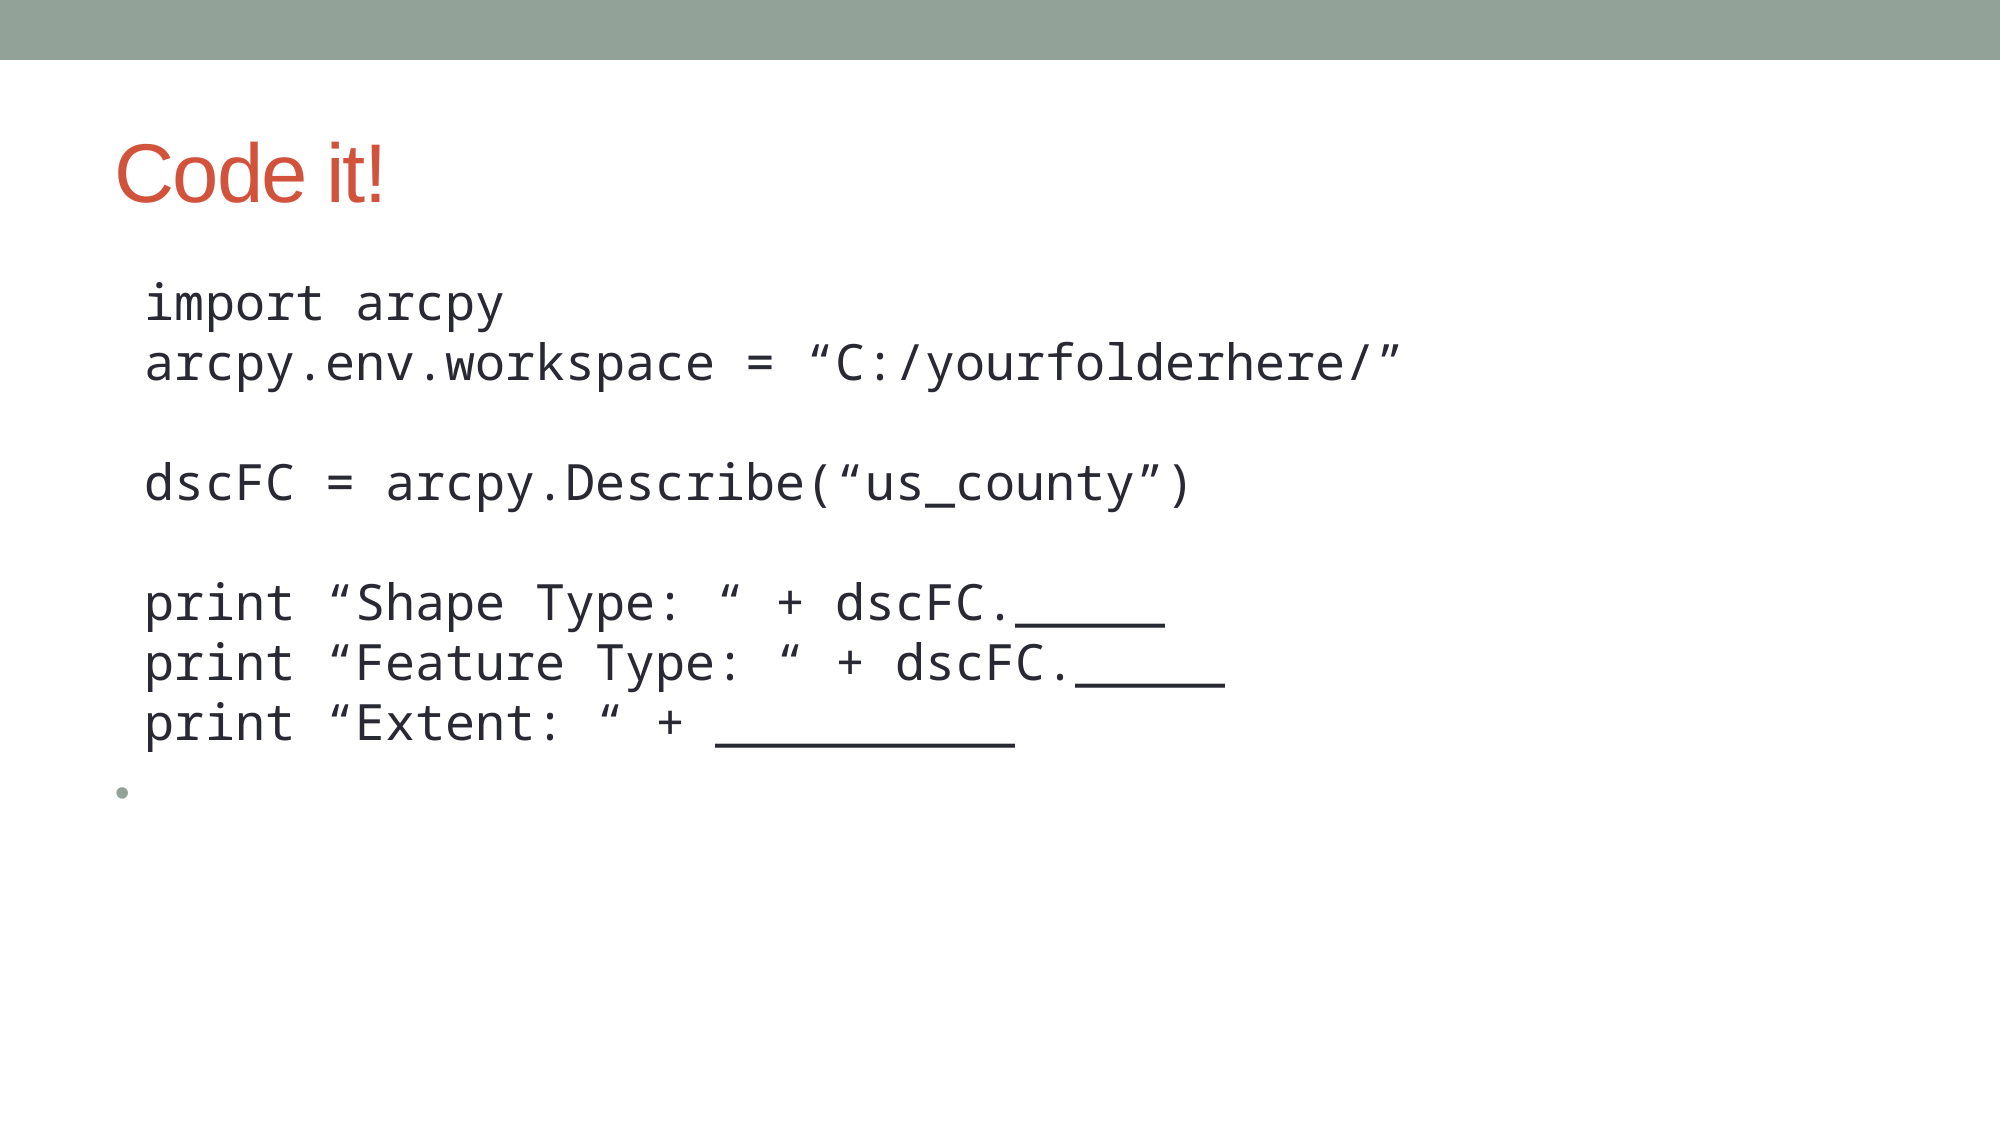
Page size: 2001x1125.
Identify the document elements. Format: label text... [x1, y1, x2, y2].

list import arcpy arcpy.env.workspace = “C:/yourfolderhere/” dscFC = arcpy.Describe(“us_county”) print “Shape Type: “ + dscFC._____ print “Feature Type: “ + dscFC._____ print “Extent: “ + __________ [99, 262, 1900, 941]
title Code it! [99, 87, 1900, 251]
